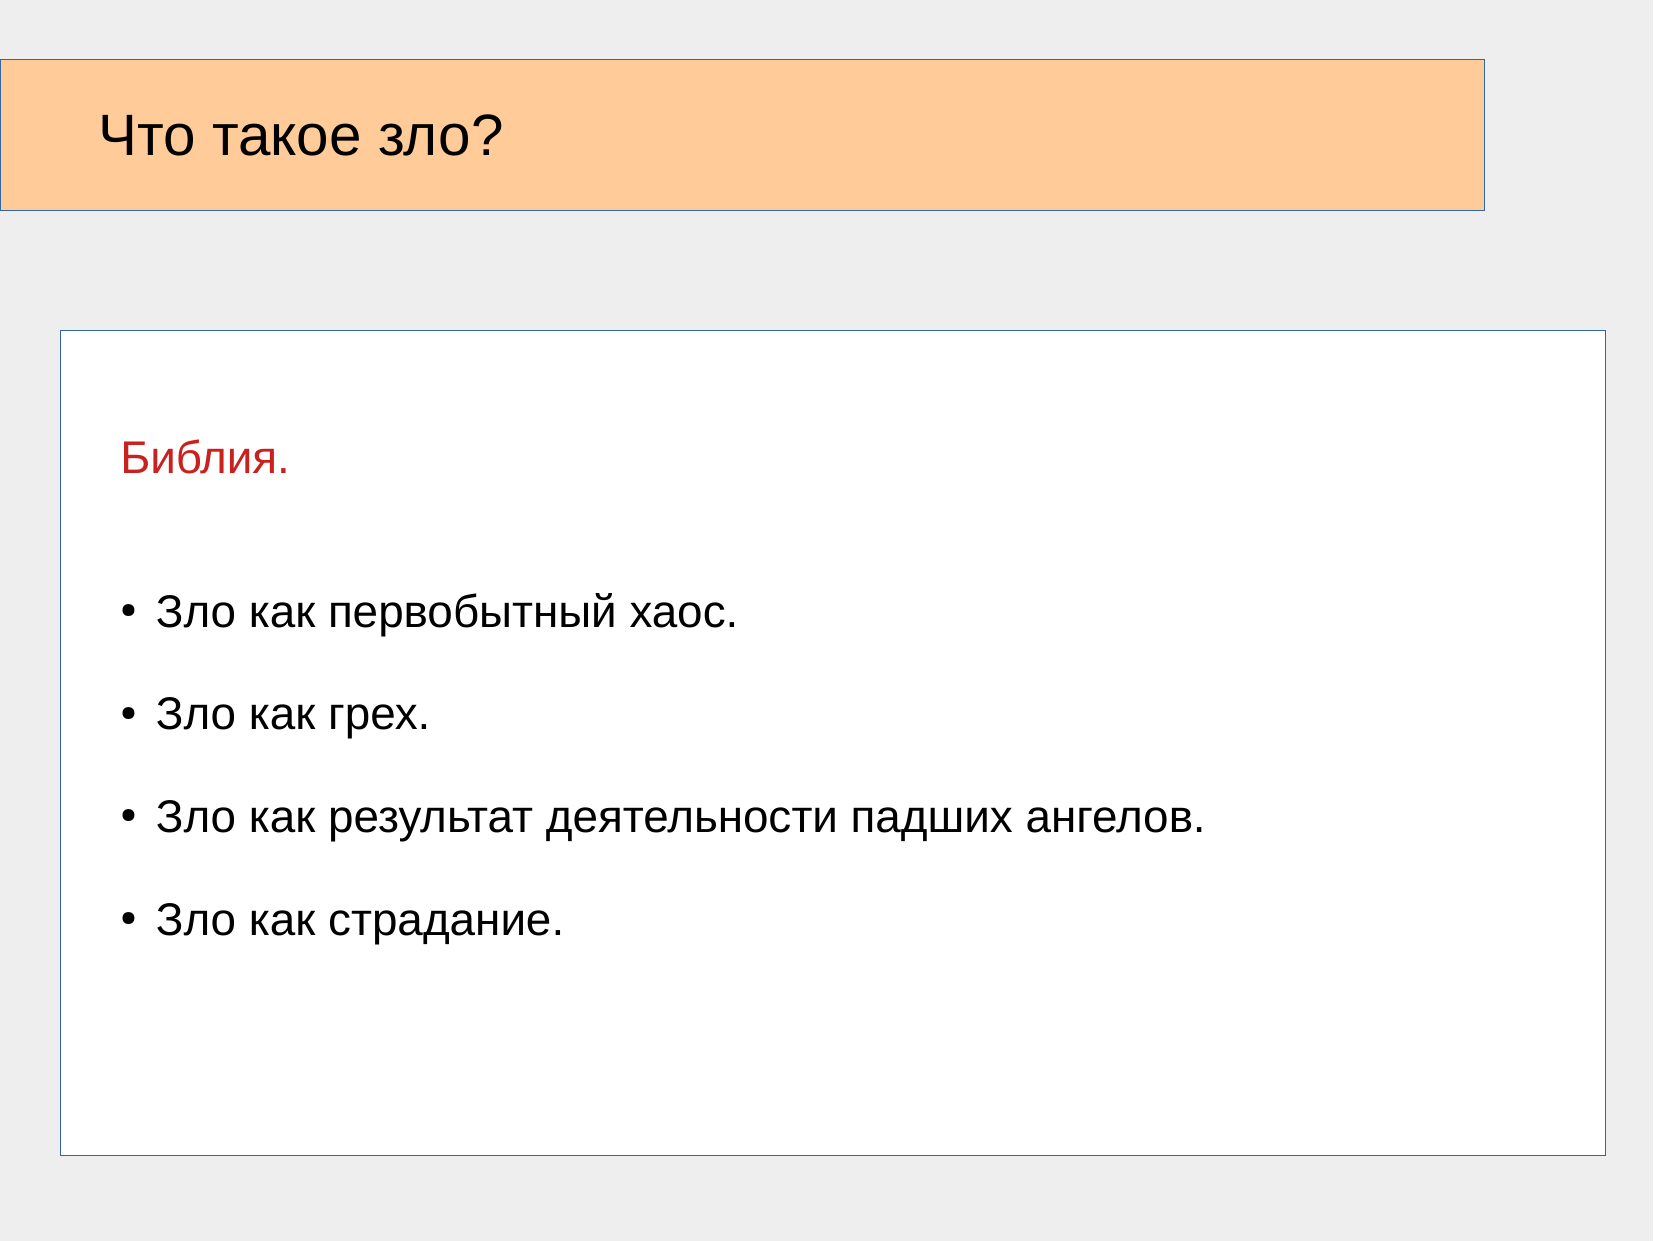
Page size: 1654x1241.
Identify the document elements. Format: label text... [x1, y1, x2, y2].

subtitle Библия. Зло как первобытный хаос. Зло как грех. Зло как результат деятельности падших ангелов. Зло как страдание. [120, 432, 1501, 1127]
text_box Что такое зло? [0, 59, 1485, 211]
text_box [60, 330, 1606, 1156]
